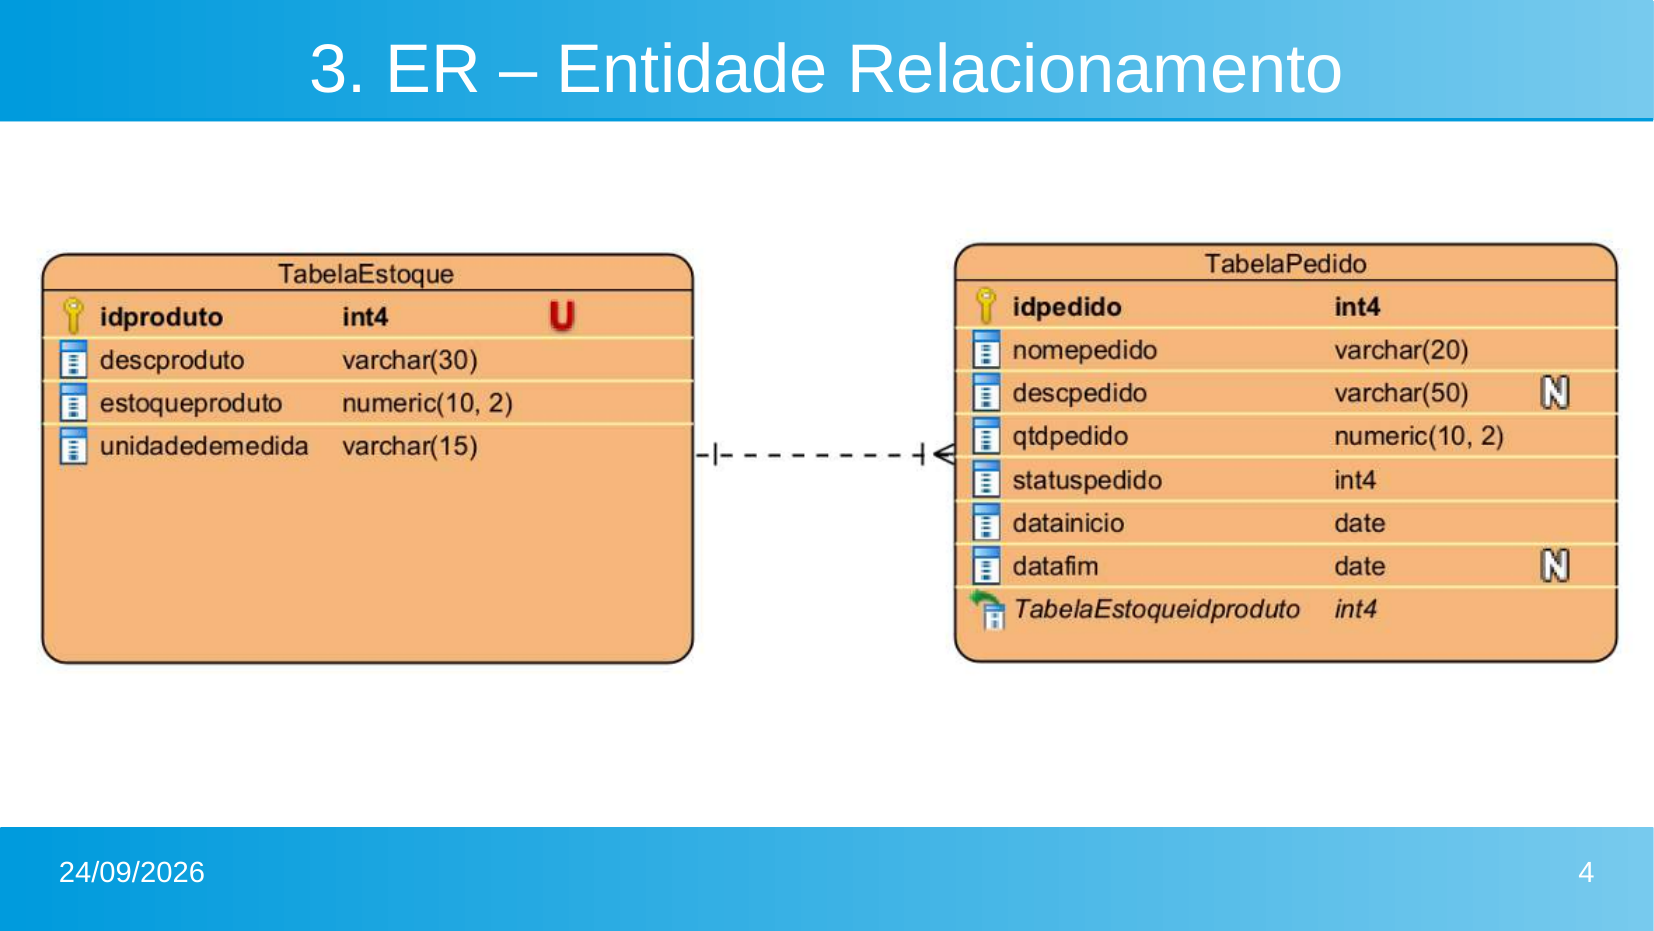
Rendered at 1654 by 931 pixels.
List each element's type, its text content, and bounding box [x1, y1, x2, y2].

picture [3, 212, 1654, 716]
title 3. ER – Entidade Relacionamento [59, 29, 1595, 108]
